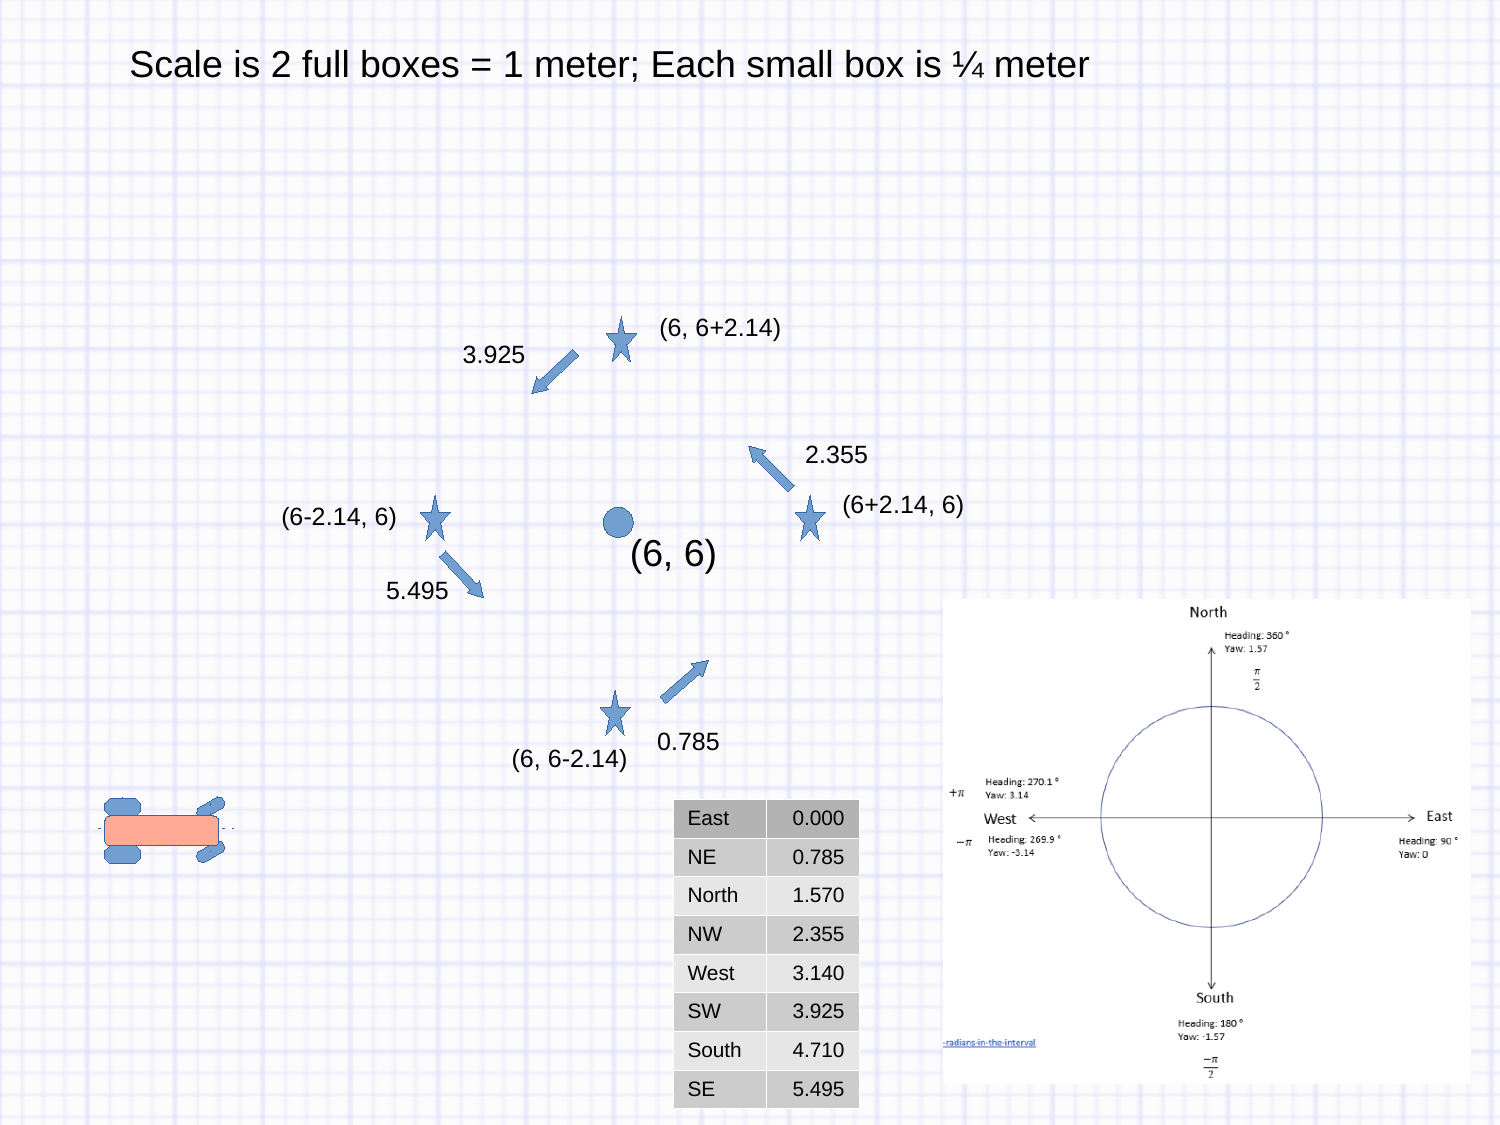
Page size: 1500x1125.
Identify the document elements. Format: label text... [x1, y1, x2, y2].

table_cell NE [674, 839, 766, 876]
text_box (6, 6) [615, 525, 733, 582]
table_cell 1.570 [767, 877, 859, 915]
text_box [531, 349, 579, 394]
text_box [748, 446, 795, 492]
table_cell 5.495 [767, 1071, 859, 1108]
table_cell 3.925 [767, 993, 859, 1031]
text_box Scale is 2 full boxes = 1 meter; Each small box is ¼ meter [114, 36, 1246, 121]
text_box [606, 316, 637, 362]
text_box (6-2.14, 6) [266, 495, 413, 539]
text_box [420, 495, 451, 541]
text_box 3.925 [447, 333, 541, 377]
text_box [439, 550, 463, 569]
text_box (6+2.14, 6) [827, 483, 980, 527]
table_cell NW [674, 916, 766, 954]
text_box [600, 690, 631, 736]
table_cell South [674, 1032, 766, 1070]
table_cell 4.710 [767, 1032, 859, 1070]
text_box [660, 660, 709, 704]
text_box [603, 507, 634, 538]
table_cell 3.140 [767, 955, 859, 992]
picture [0, 0, 1500, 1125]
table_header East [674, 800, 766, 838]
table_cell West [674, 955, 766, 992]
text_box [464, 570, 484, 598]
table_cell 2.355 [767, 916, 859, 954]
text_box (6, 6-2.14) [496, 737, 643, 781]
text_box (6, 6+2.14) [644, 306, 797, 350]
table_cell North [674, 877, 766, 915]
table_header 0.000 [767, 800, 859, 838]
table_cell SE [674, 1071, 766, 1108]
text_box 0.785 [642, 720, 736, 766]
text_box 5.495 [371, 569, 464, 613]
text_box [795, 495, 826, 541]
text_box 2.355 [790, 433, 884, 477]
text_box [104, 796, 225, 864]
table_cell 0.785 [767, 839, 859, 876]
table_cell SW [674, 993, 766, 1031]
